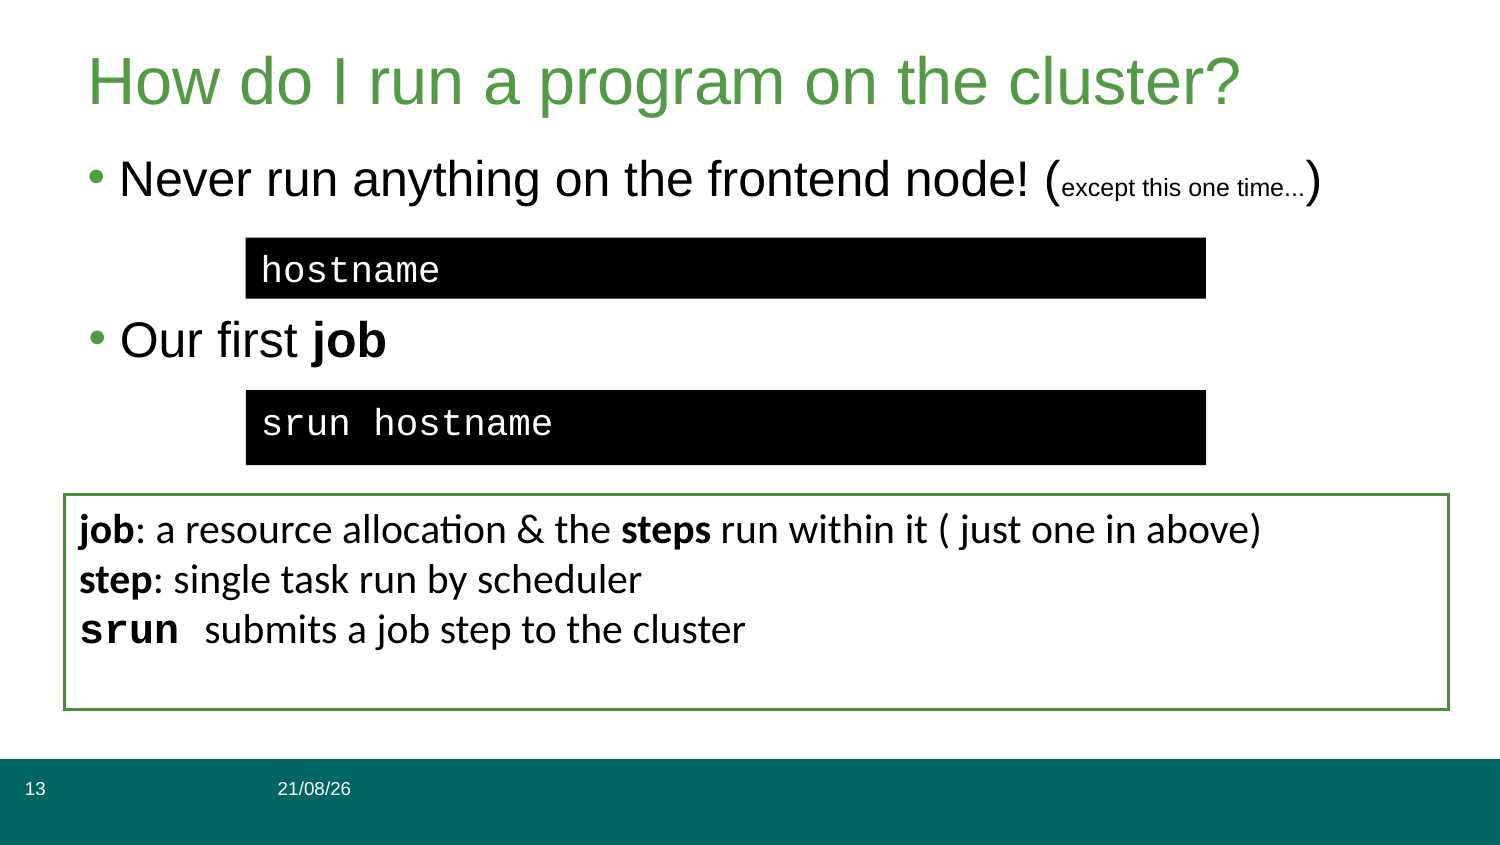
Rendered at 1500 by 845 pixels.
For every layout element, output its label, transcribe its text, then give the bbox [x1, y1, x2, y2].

text_box hostname [245, 237, 1206, 299]
text_box 19/03/19 [277, 776, 553, 799]
list Our first job [88, 307, 1427, 368]
text_box job: a resource allocation & the steps run within it ( just one in above) step: single task run by scheduler srun submits a job step to the cluster [64, 494, 1449, 710]
text_box srun hostname [245, 390, 1207, 466]
text_box <number> [24, 776, 76, 799]
title How do I run a program on the cluster? [87, 37, 1426, 132]
list Never run anything on the frontend node! (except this one time...) [87, 146, 1426, 208]
